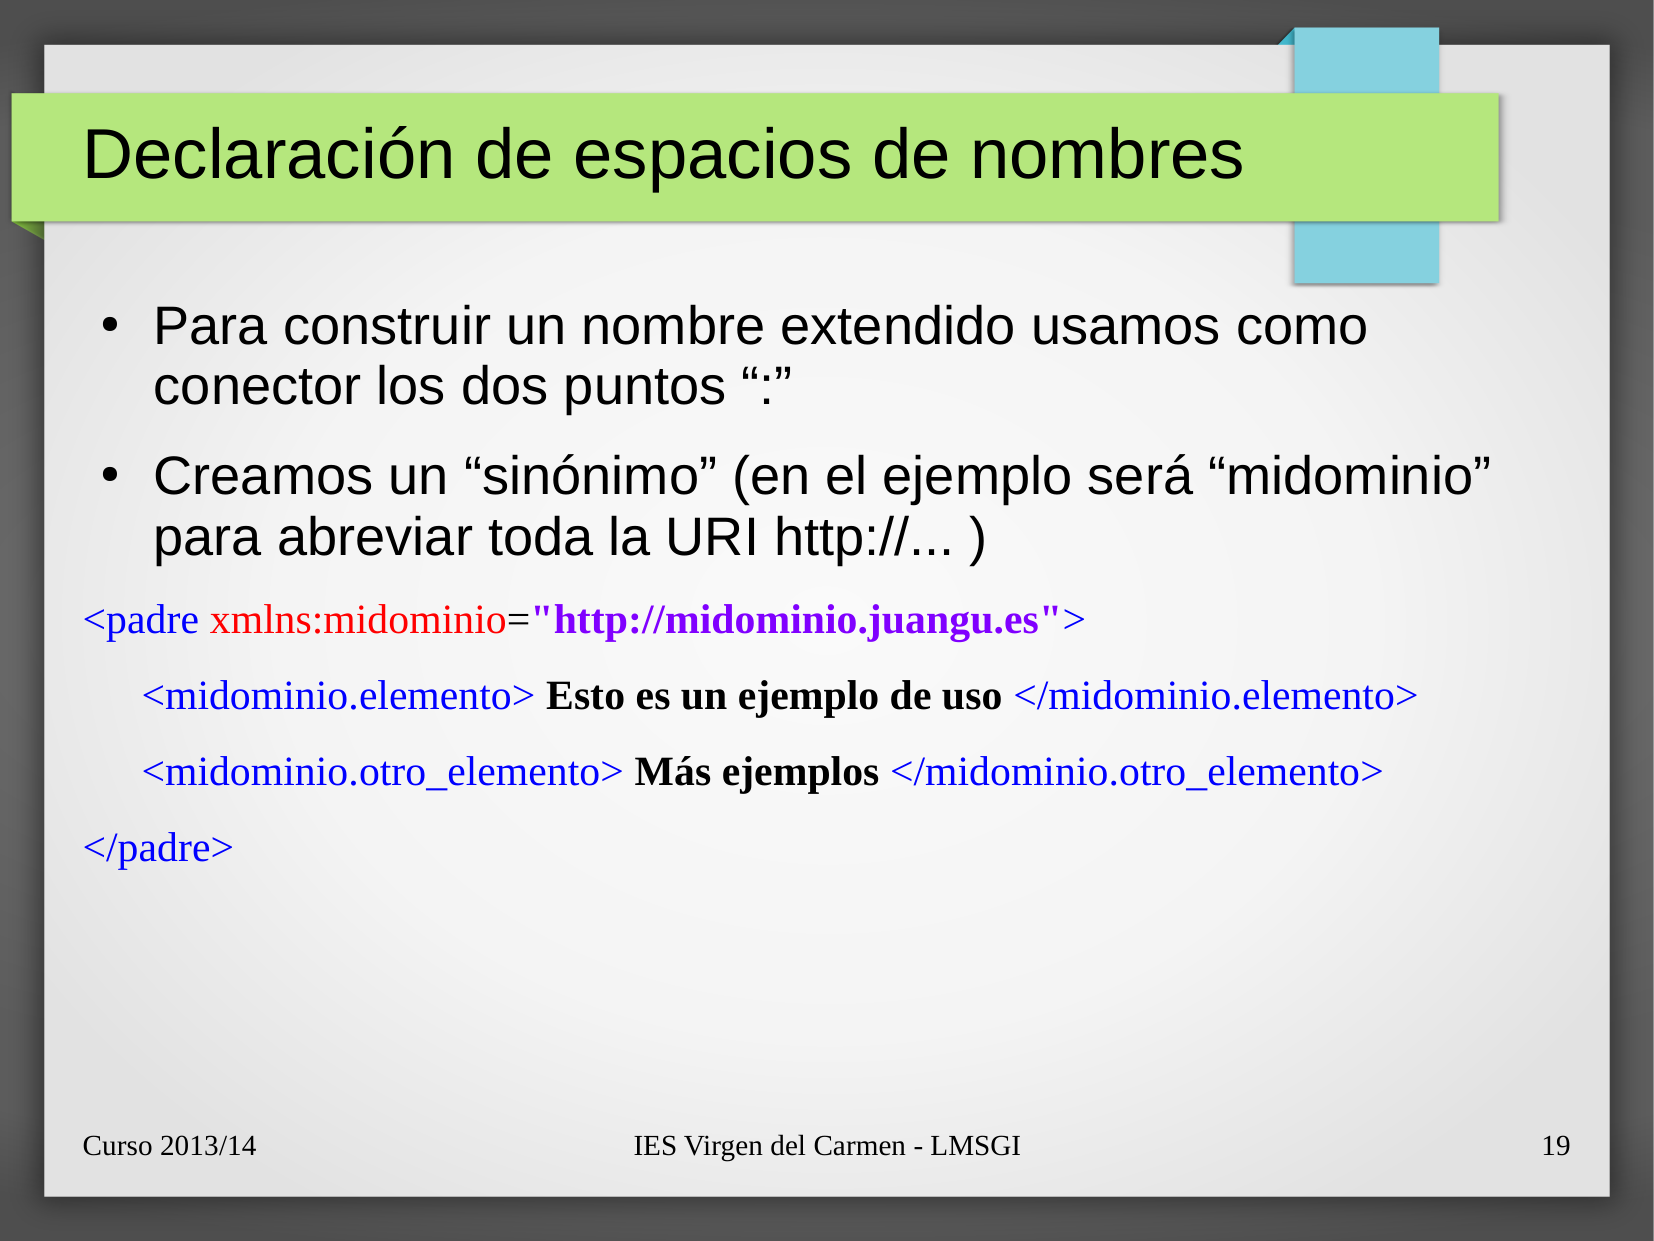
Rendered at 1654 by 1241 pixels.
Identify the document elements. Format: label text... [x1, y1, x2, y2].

list Para construir un nombre extendido usamos como conector los dos puntos “:” Creamos un “sinónimo” (en el ejemplo será “midominio” para abreviar toda la URI http://... ) <padre xmlns:midominio="http://midominio.juangu.es"> <midominio.elemento> Esto es un ejemplo de uso </midominio.elemento> <midominio.otro_elemento> Más ejemplos </midominio.otro_elemento> </padre> [82, 295, 1571, 1015]
picture [0, 0, 1654, 1241]
title Declaración de espacios de nombres [82, 94, 1264, 213]
